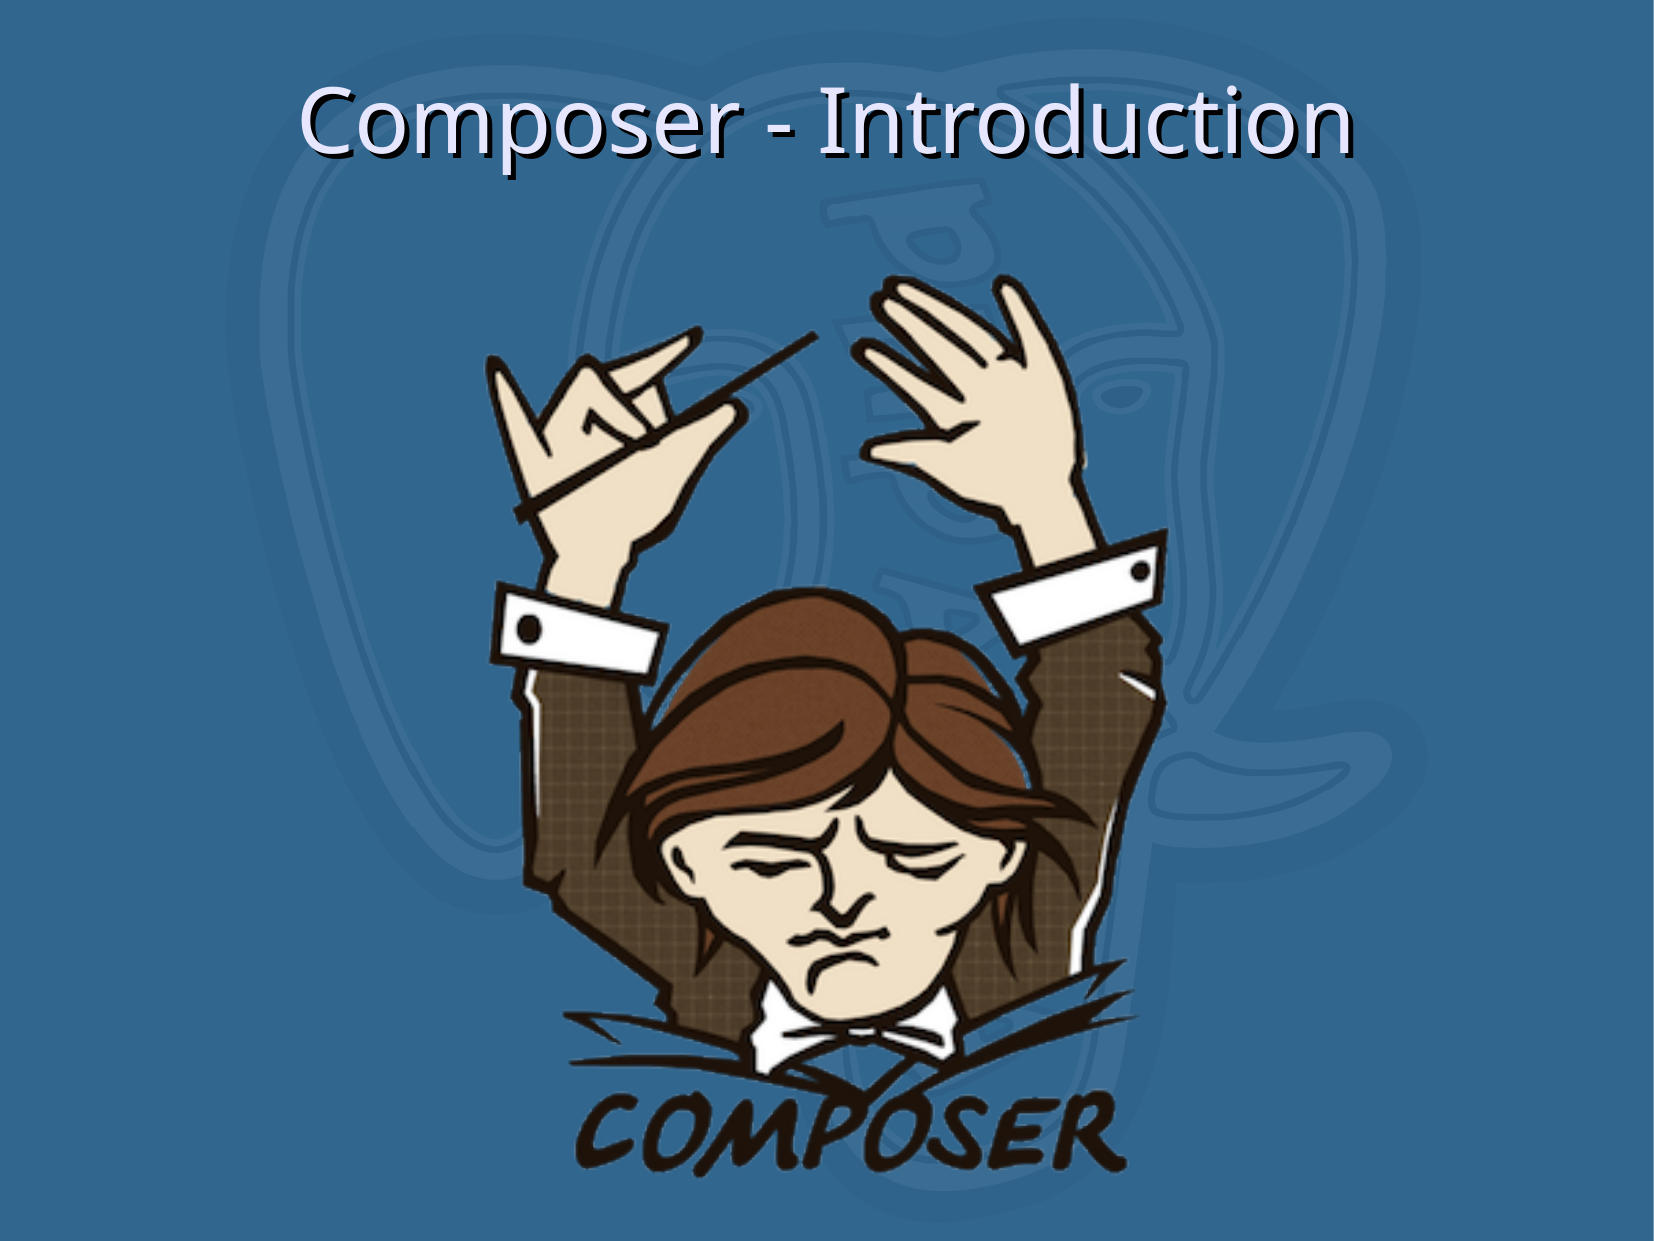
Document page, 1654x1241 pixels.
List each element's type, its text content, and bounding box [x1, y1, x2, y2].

title Composer - Introduction [82, 49, 1571, 188]
picture [0, 0, 1654, 1241]
